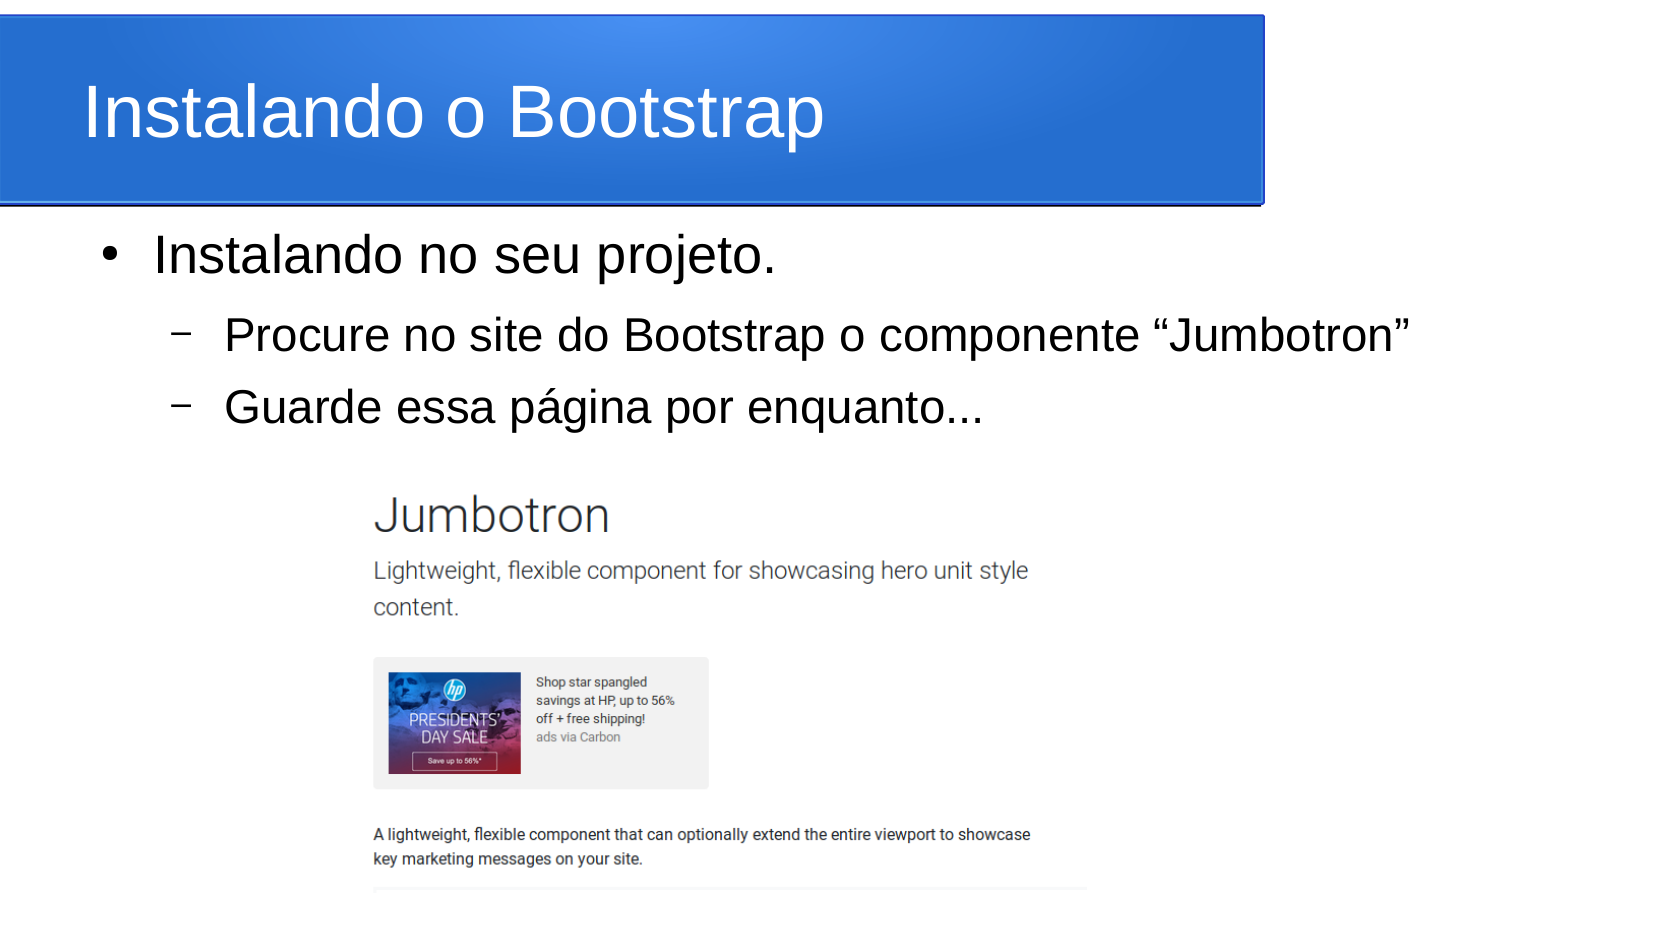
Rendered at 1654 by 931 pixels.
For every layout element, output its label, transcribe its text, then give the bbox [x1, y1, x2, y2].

picture [350, 472, 1087, 893]
title Instalando o Bootstrap [82, 35, 1235, 189]
list Instalando no seu projeto. Procure no site do Bootstrap o componente “Jumbotron” Guarde essa página por enquanto... [82, 224, 1571, 764]
